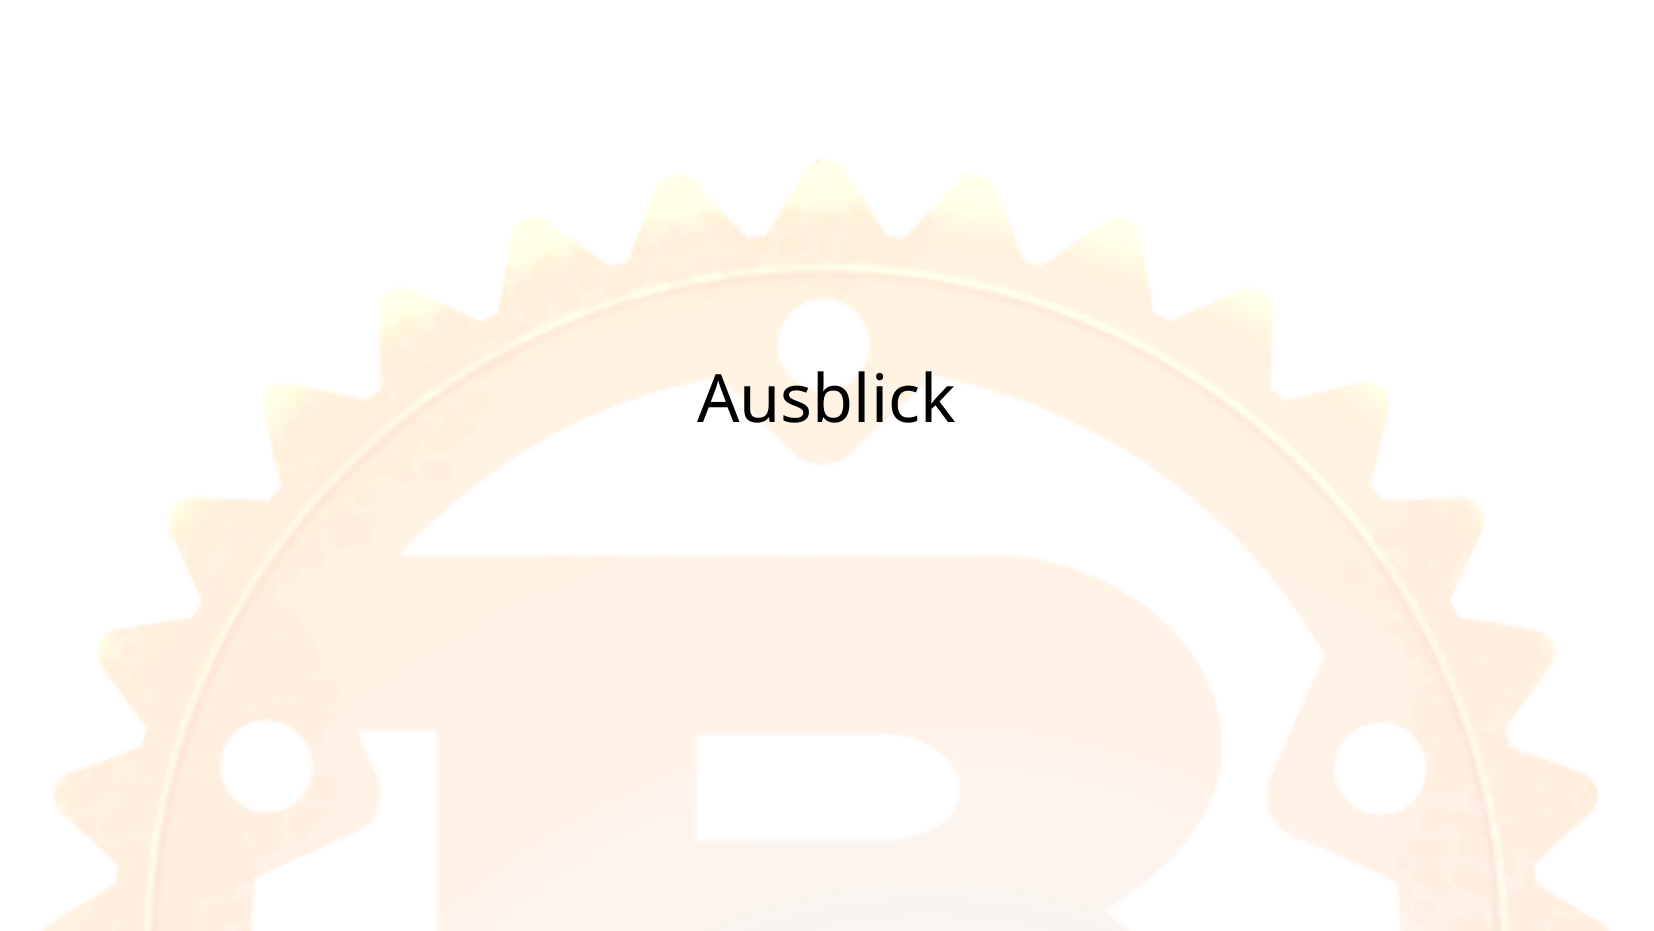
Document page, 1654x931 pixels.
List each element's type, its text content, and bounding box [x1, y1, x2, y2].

picture [23, 149, 1630, 931]
subtitle Ausblick [82, 37, 1571, 757]
